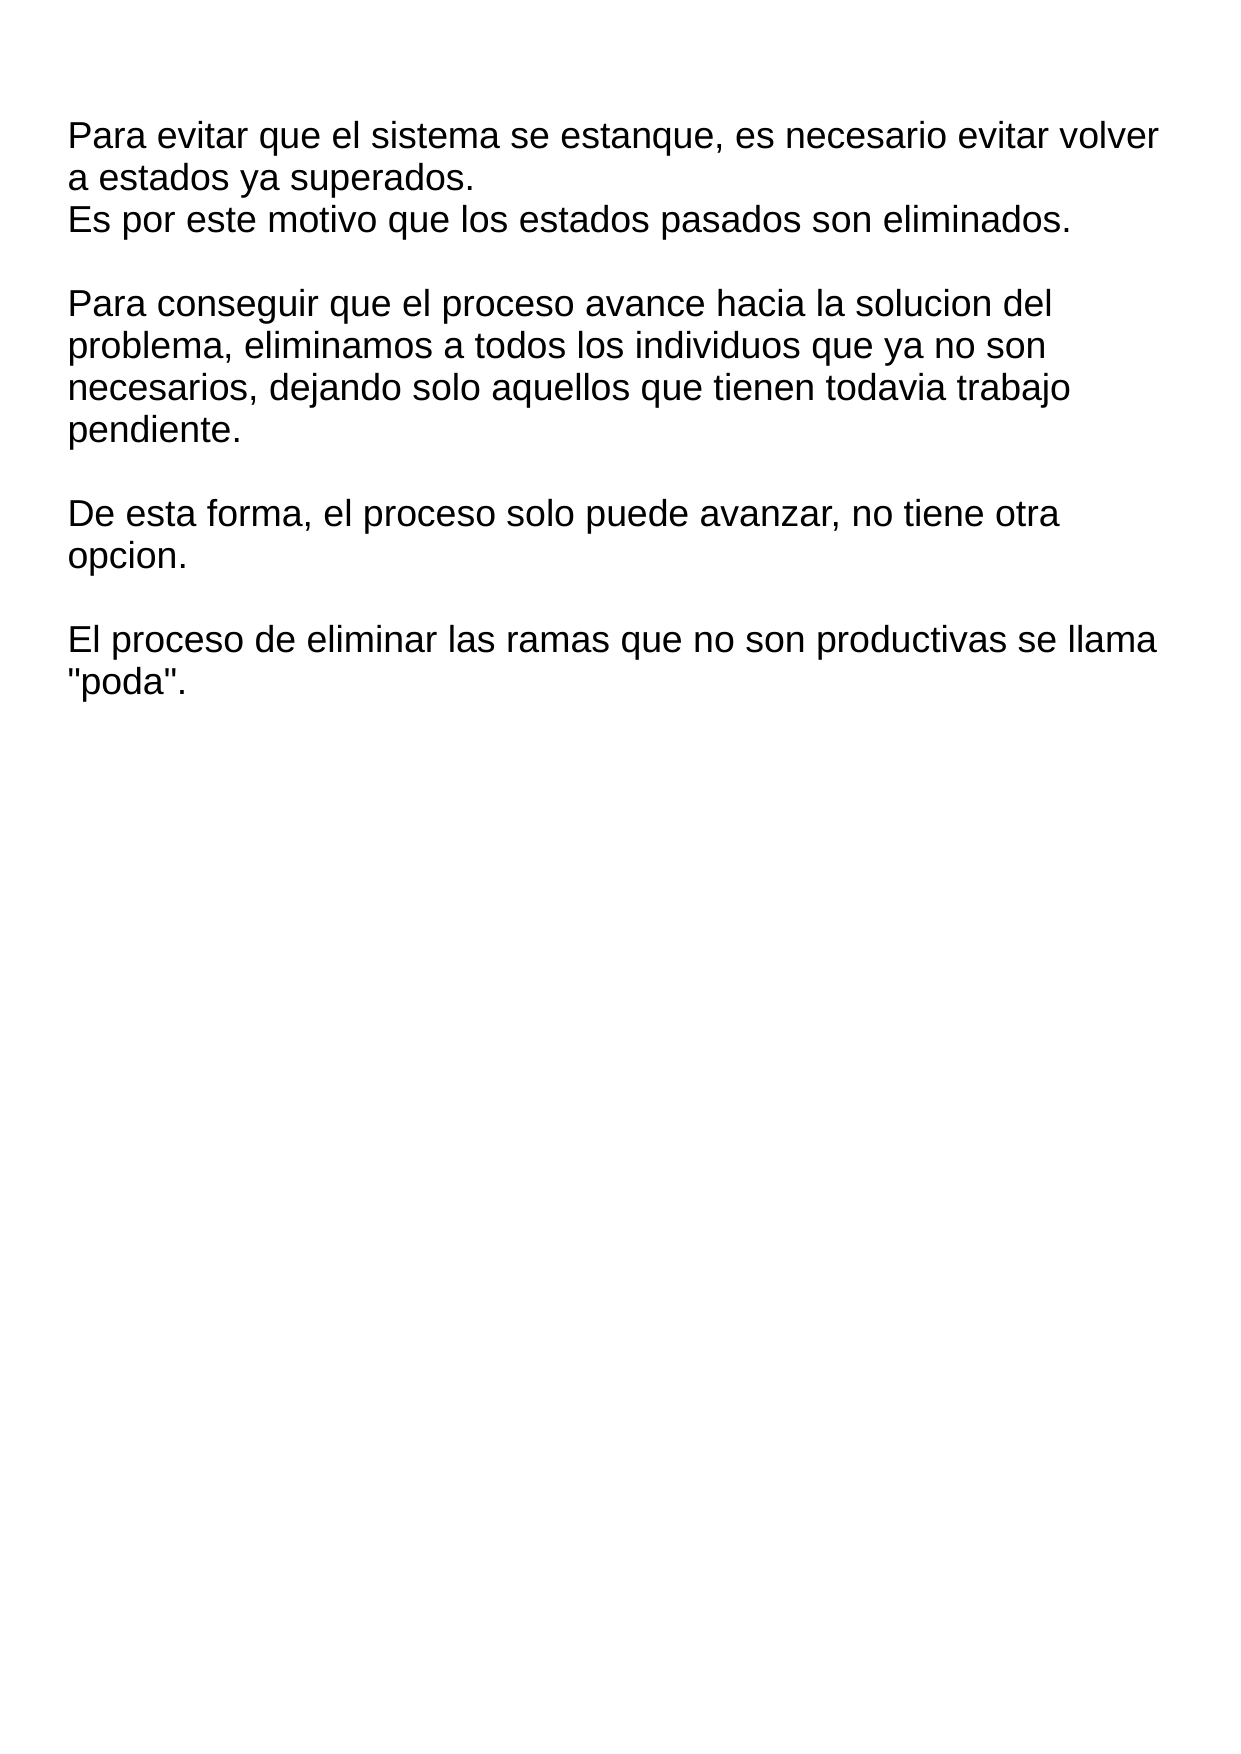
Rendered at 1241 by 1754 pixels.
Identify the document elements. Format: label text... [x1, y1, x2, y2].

text_box Para evitar que el sistema se estanque, es necesario evitar volver a estados ya superados. Es por este motivo que los estados pasados son eliminados. Para conseguir que el proceso avance hacia la solucion del problema, eliminamos a todos los individuos que ya no son necesarios, dejando solo aquellos que tienen todavia trabajo pendiente. De esta forma, el proceso solo puede avanzar, no tiene otra opcion. El proceso de eliminar las ramas que no son productivas se llama "poda". [52, 64, 1182, 710]
